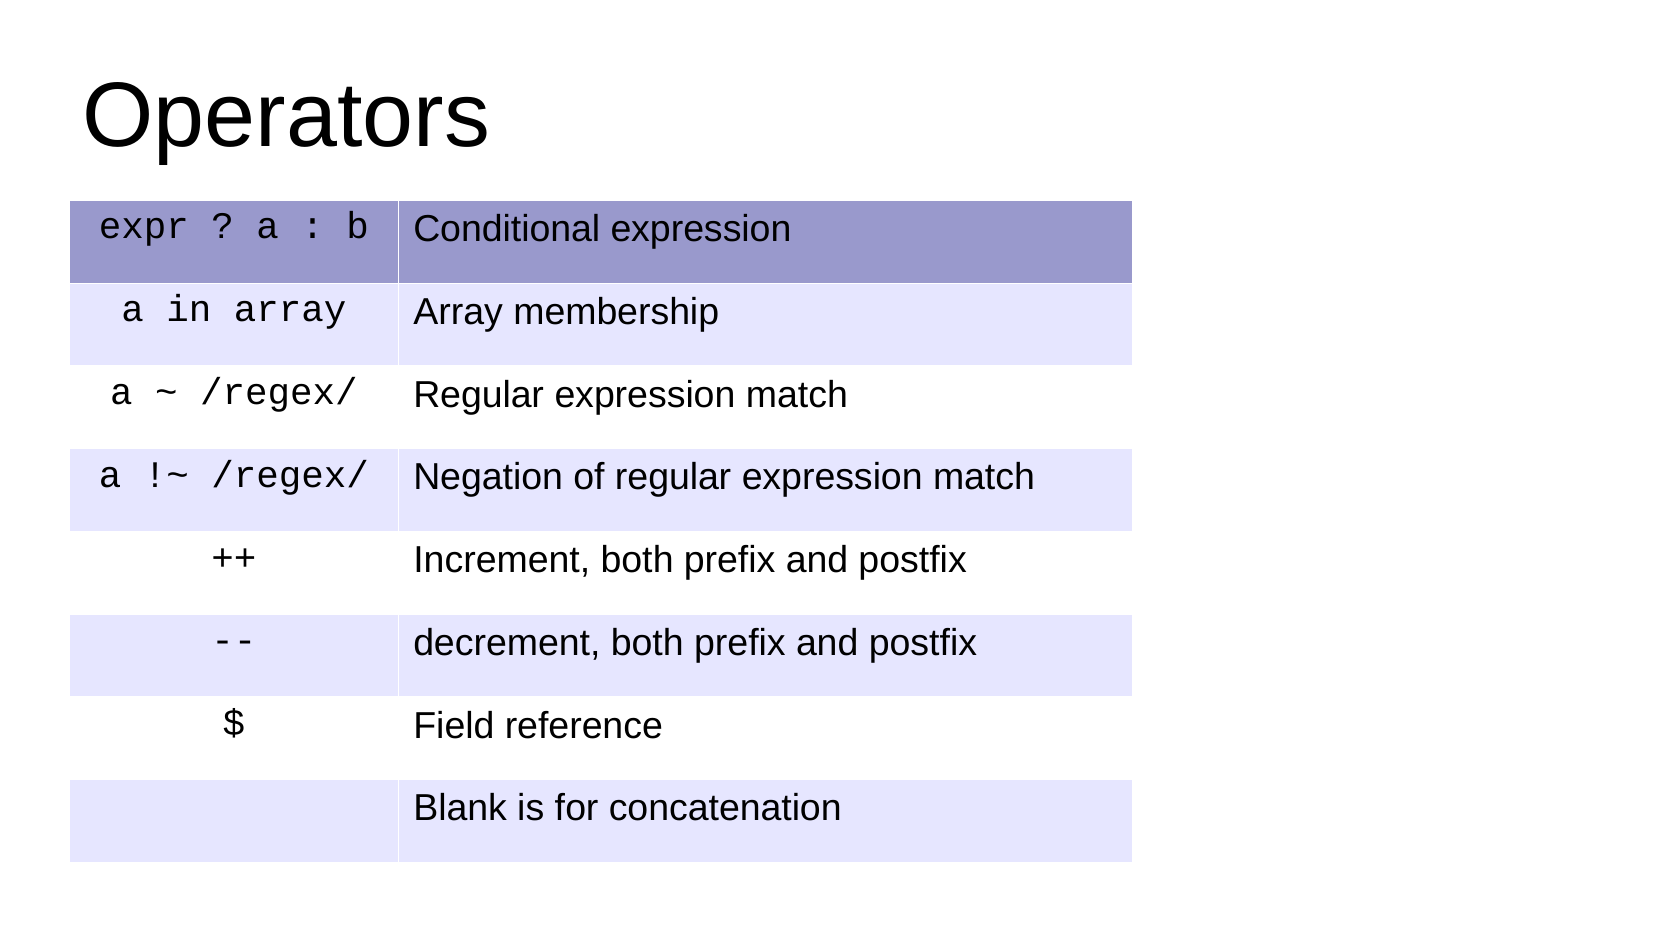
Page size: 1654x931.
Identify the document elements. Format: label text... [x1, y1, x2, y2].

table_cell a ~ /regex/ [70, 366, 398, 448]
title Operators [82, 37, 1571, 193]
table_cell Field reference [399, 697, 1132, 779]
table_cell [70, 780, 398, 862]
table_header Conditional expression [399, 201, 1132, 283]
table_cell Increment, both prefix and postfix [399, 532, 1132, 614]
table_cell ++ [70, 532, 398, 614]
table_cell Negation of regular expression match [399, 449, 1132, 531]
table_cell a !~ /regex/ [70, 449, 398, 531]
table_cell $ [70, 697, 398, 779]
table_cell -- [70, 615, 398, 696]
table_header expr ? a : b [70, 201, 398, 283]
table_cell Array membership [399, 284, 1132, 365]
table_cell Regular expression match [399, 366, 1132, 448]
table_cell Blank is for concatenation [399, 780, 1132, 862]
table_cell a in array [70, 284, 398, 365]
table_cell decrement, both prefix and postfix [399, 615, 1132, 696]
